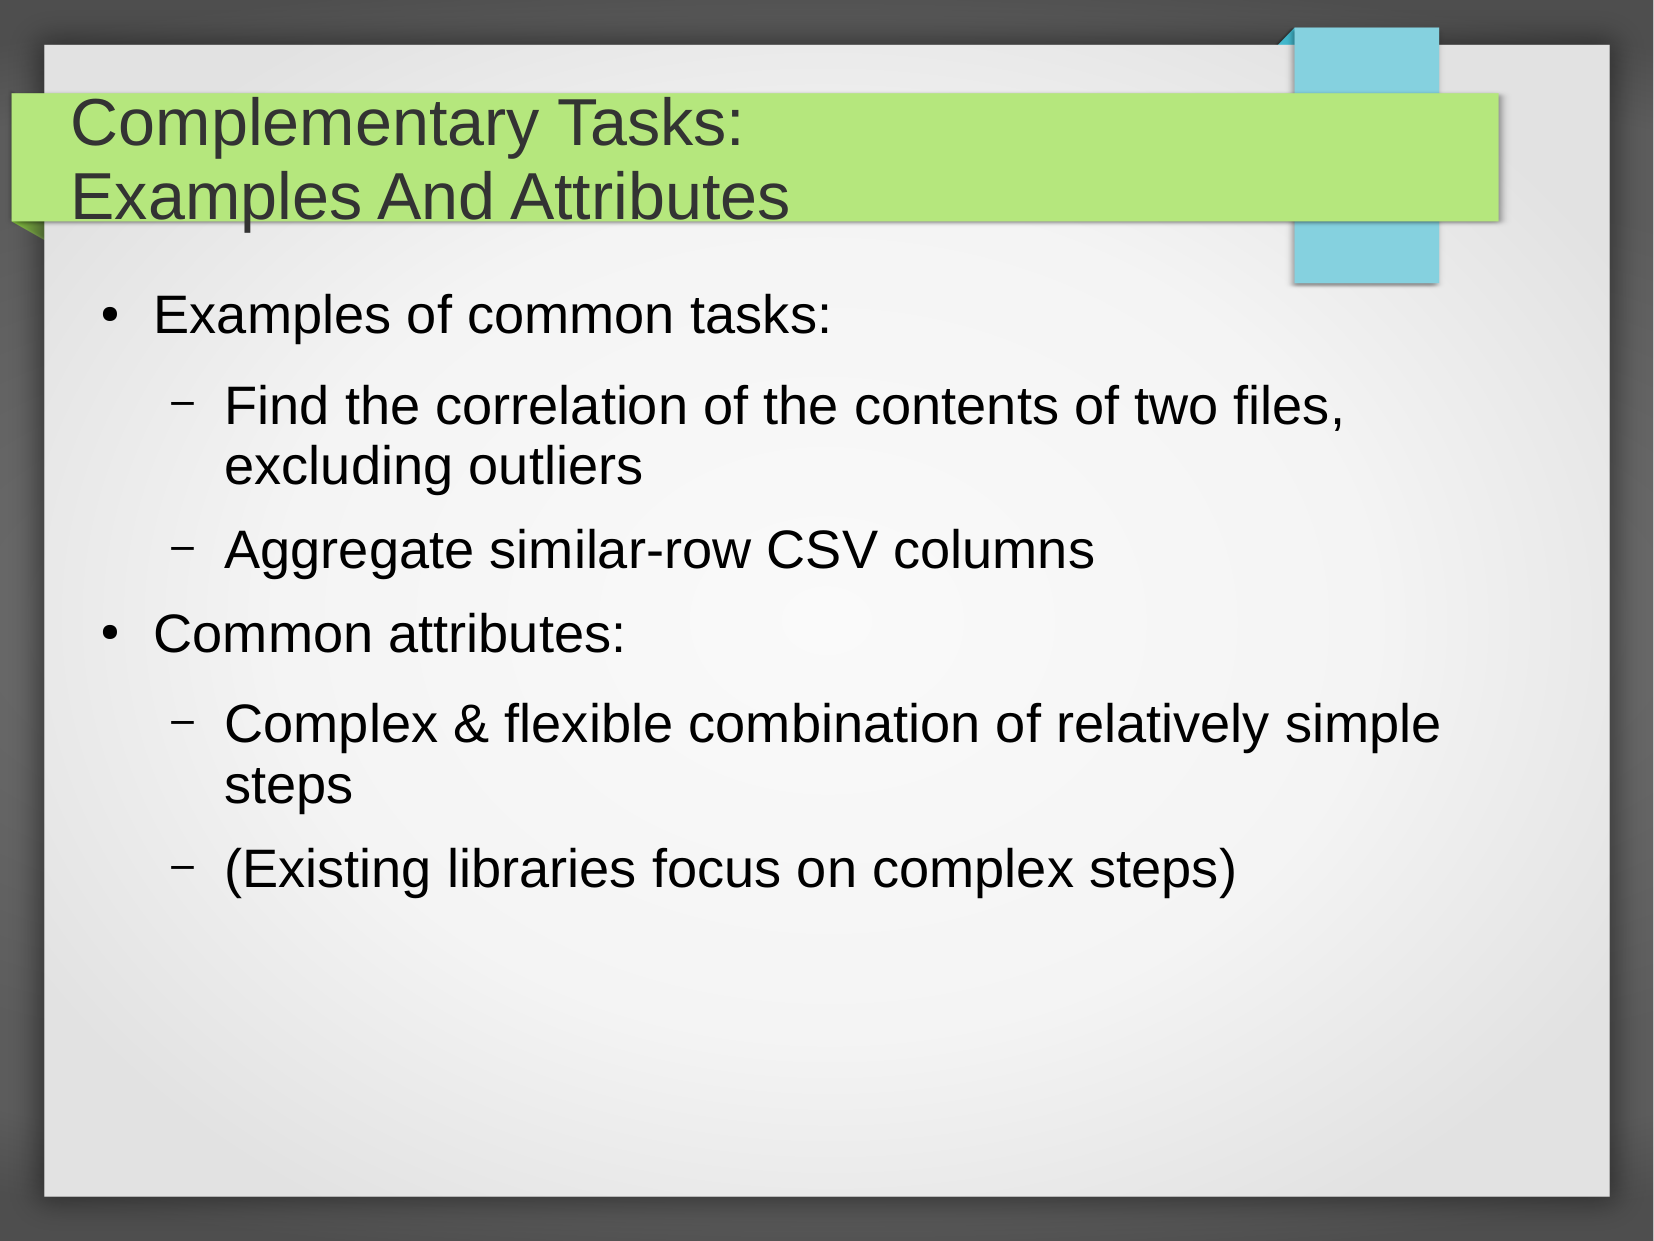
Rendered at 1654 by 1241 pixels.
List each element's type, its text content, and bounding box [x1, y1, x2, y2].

picture [0, 0, 1654, 1241]
list Examples of common tasks: Find the correlation of the contents of two files, excluding outliers Aggregate similar-row CSV columns Common attributes: Complex & flexible combination of relatively simple steps (Existing libraries focus on complex steps) [82, 285, 1538, 1063]
title Complementary Tasks: Examples And Attributes [70, 85, 1229, 234]
